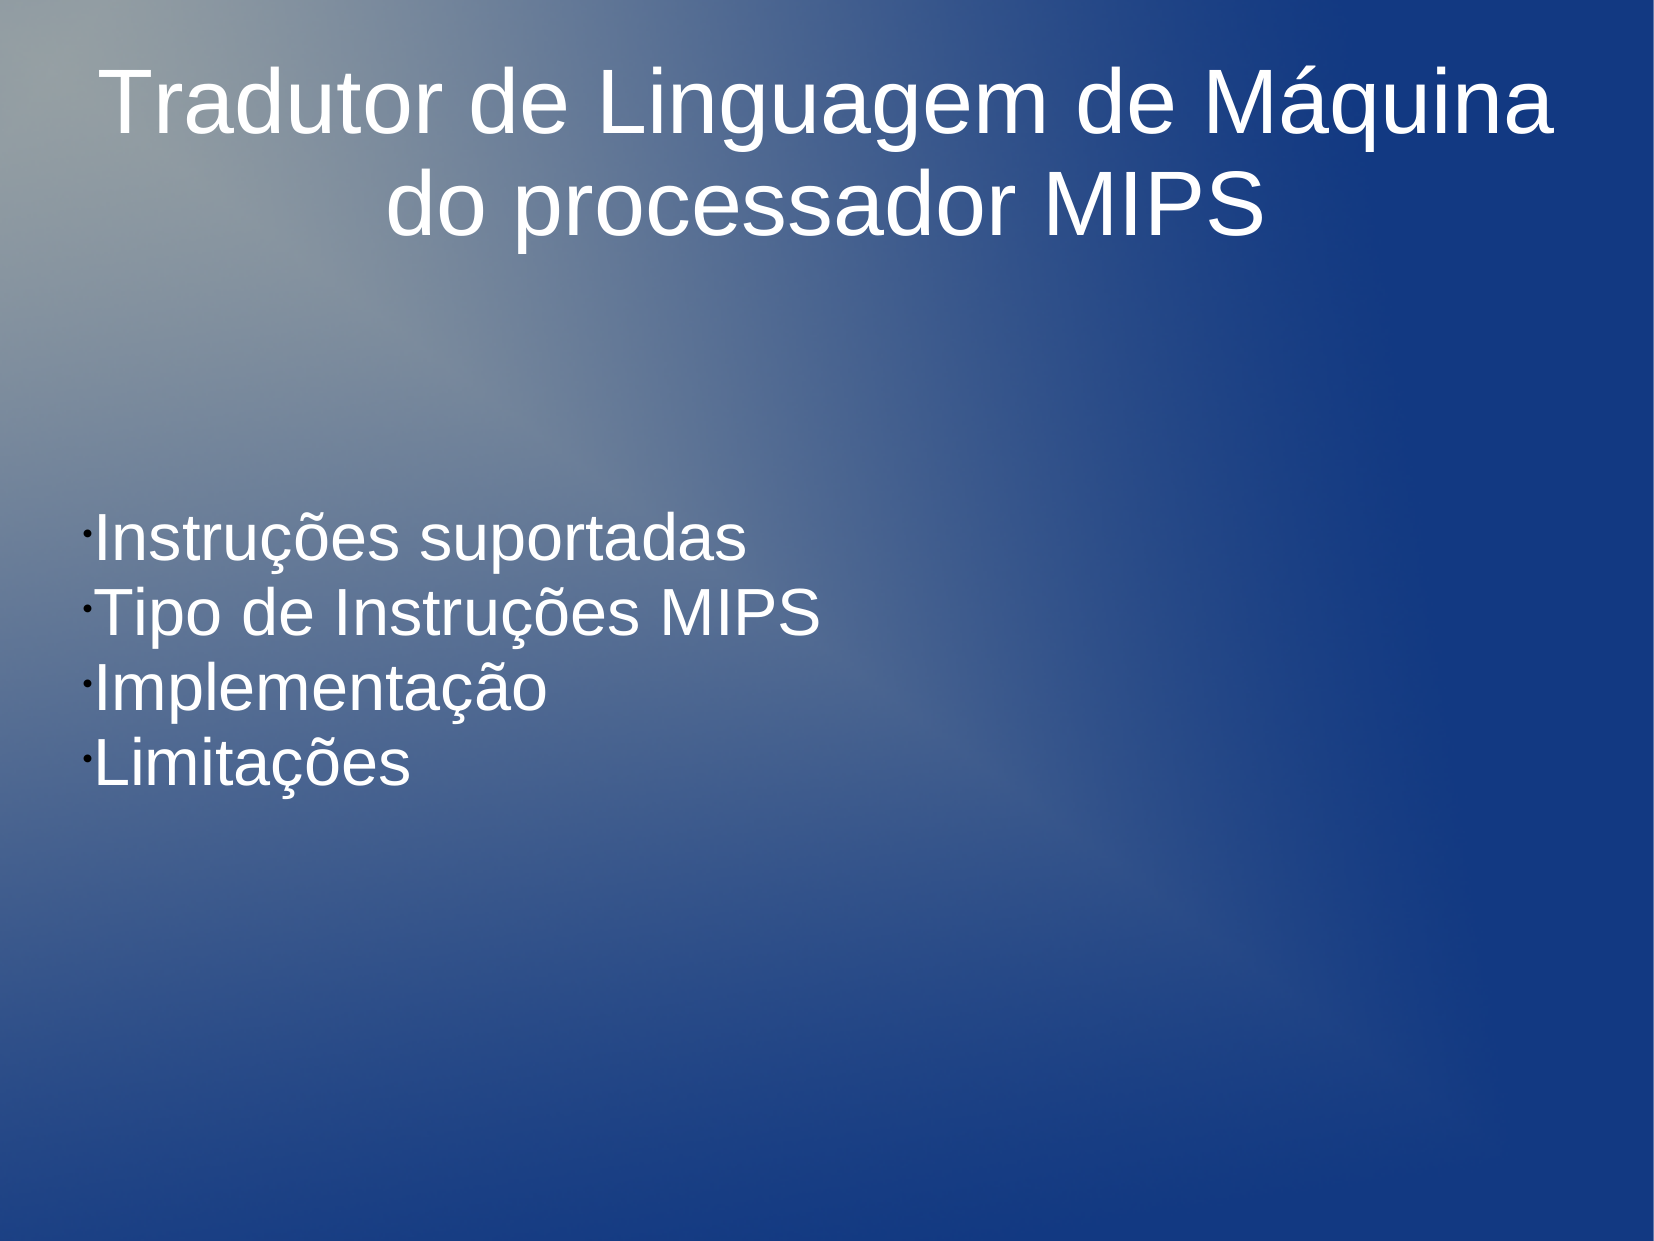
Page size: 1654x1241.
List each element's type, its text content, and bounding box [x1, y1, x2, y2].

title Tradutor de Linguagem de Máquina do processador MIPS [82, 49, 1571, 257]
picture [0, 0, 1654, 1241]
subtitle Instruções suportadas Tipo de Instruções MIPS Implementação Limitações [82, 290, 1571, 1010]
